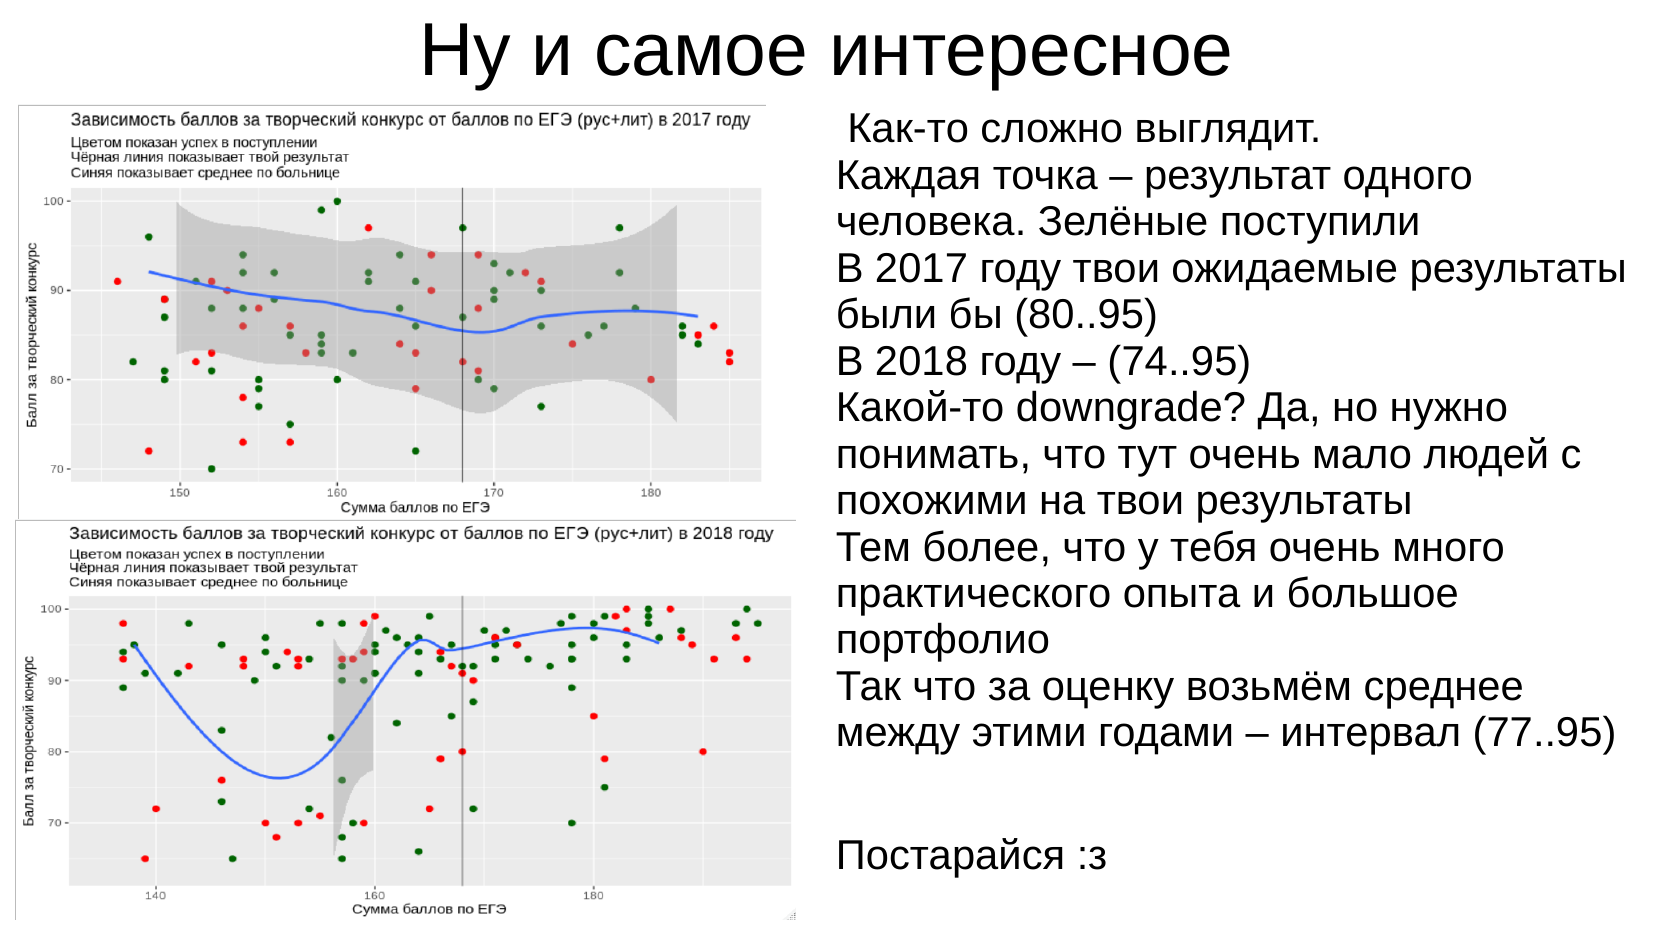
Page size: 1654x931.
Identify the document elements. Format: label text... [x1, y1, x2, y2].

picture [15, 104, 796, 920]
list Как-то сложно выглядит. Каждая точка – результат одного человека. Зелёные поступили В 2017 году твои ожидаемые результаты были бы (80..95) В 2018 году – (74..95) Какой-то downgrade? Да, но нужно понимать, что тут очень мало людей с похожими на твои результаты Тем более, что у тебя очень много практического опыта и большое портфолио Так что за оценку возьмём среднее между этими годами – интервал (77..95) Постарайся :з [766, 105, 1636, 916]
title Ну и самое интересное [82, 0, 1571, 105]
